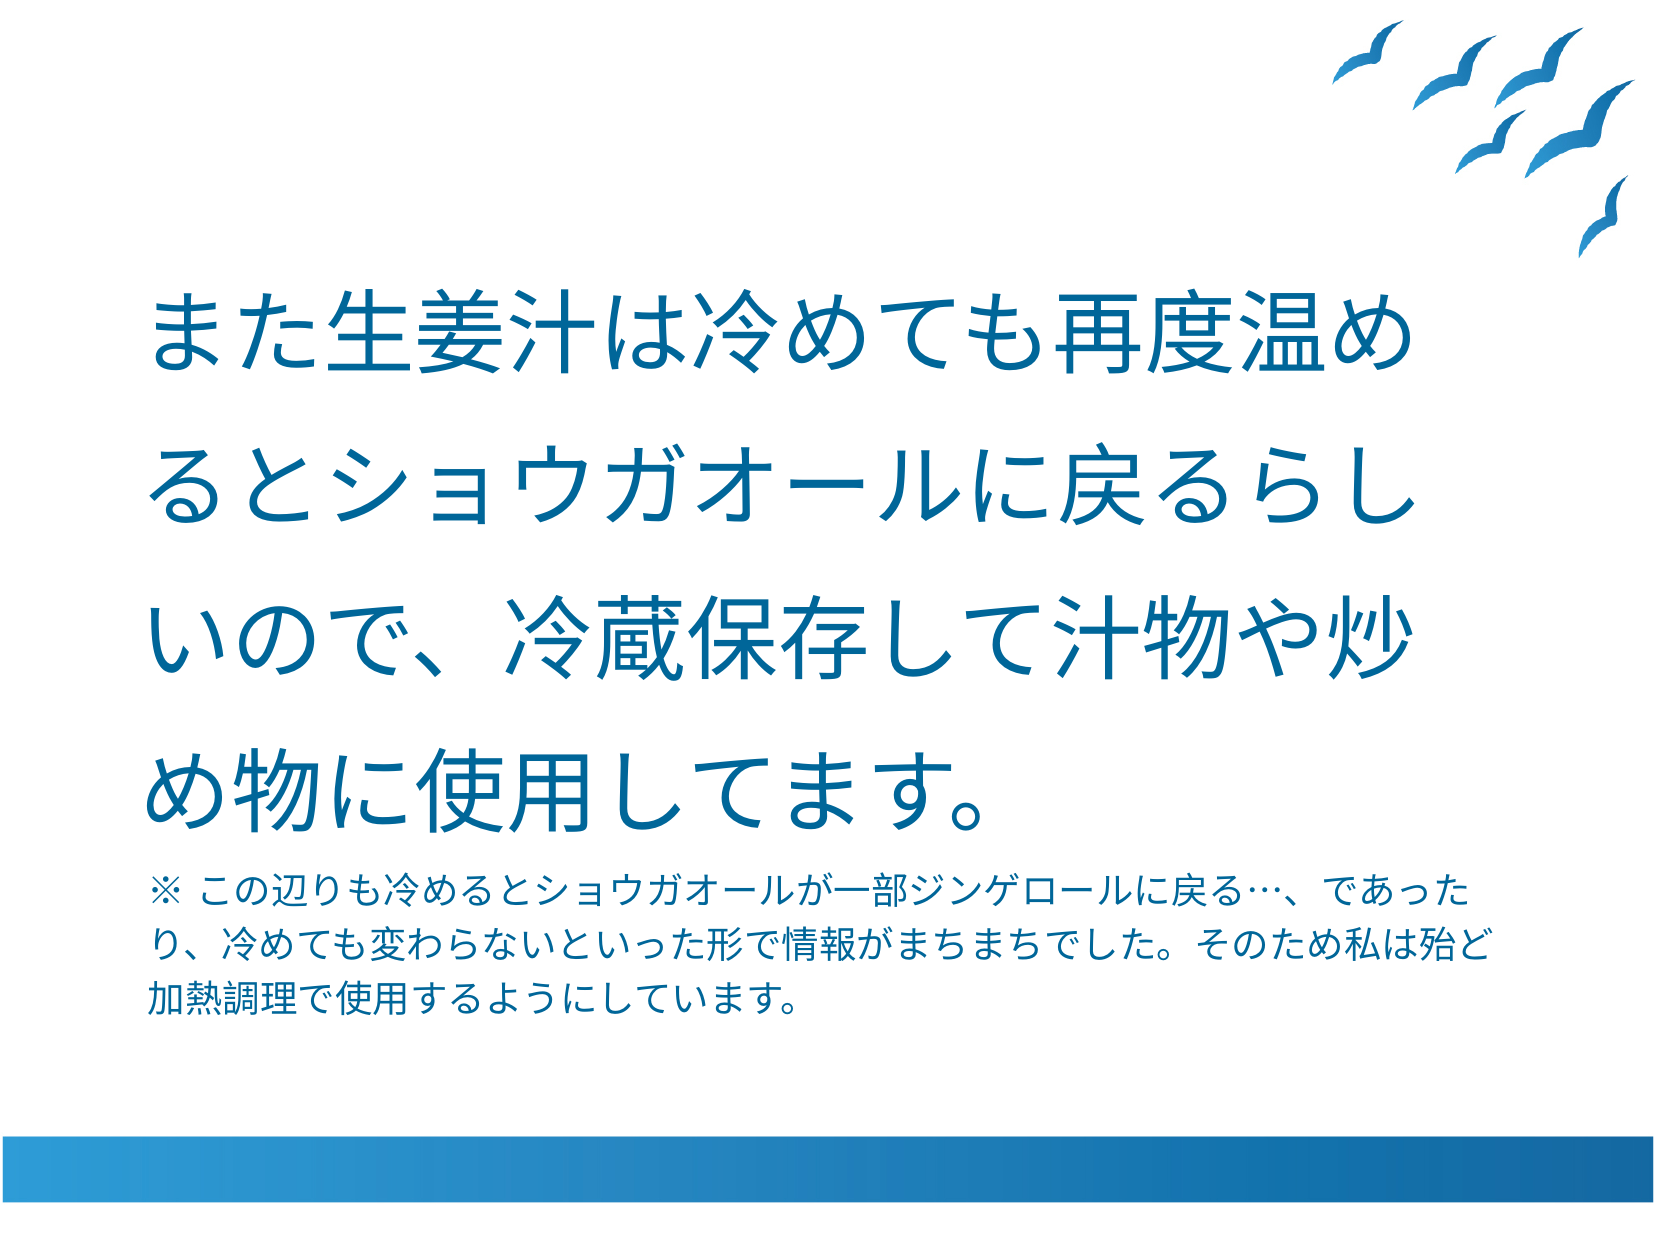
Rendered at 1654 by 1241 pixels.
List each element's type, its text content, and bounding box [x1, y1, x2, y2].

title また生姜汁は冷めても再度温めるとショウガオールに戻るらしいので、冷蔵保存して汁物や炒め物に使用してます。 [139, 334, 1498, 757]
title ※この辺りも冷めるとショウガオールが一部ジンゲロールに戻る…、であったり、冷めても変わらないといった形で情報がまちまちでした。そのため私は殆ど加熱調理で使用するようにしています。 [147, 885, 1506, 999]
picture [0, 0, 1654, 1241]
